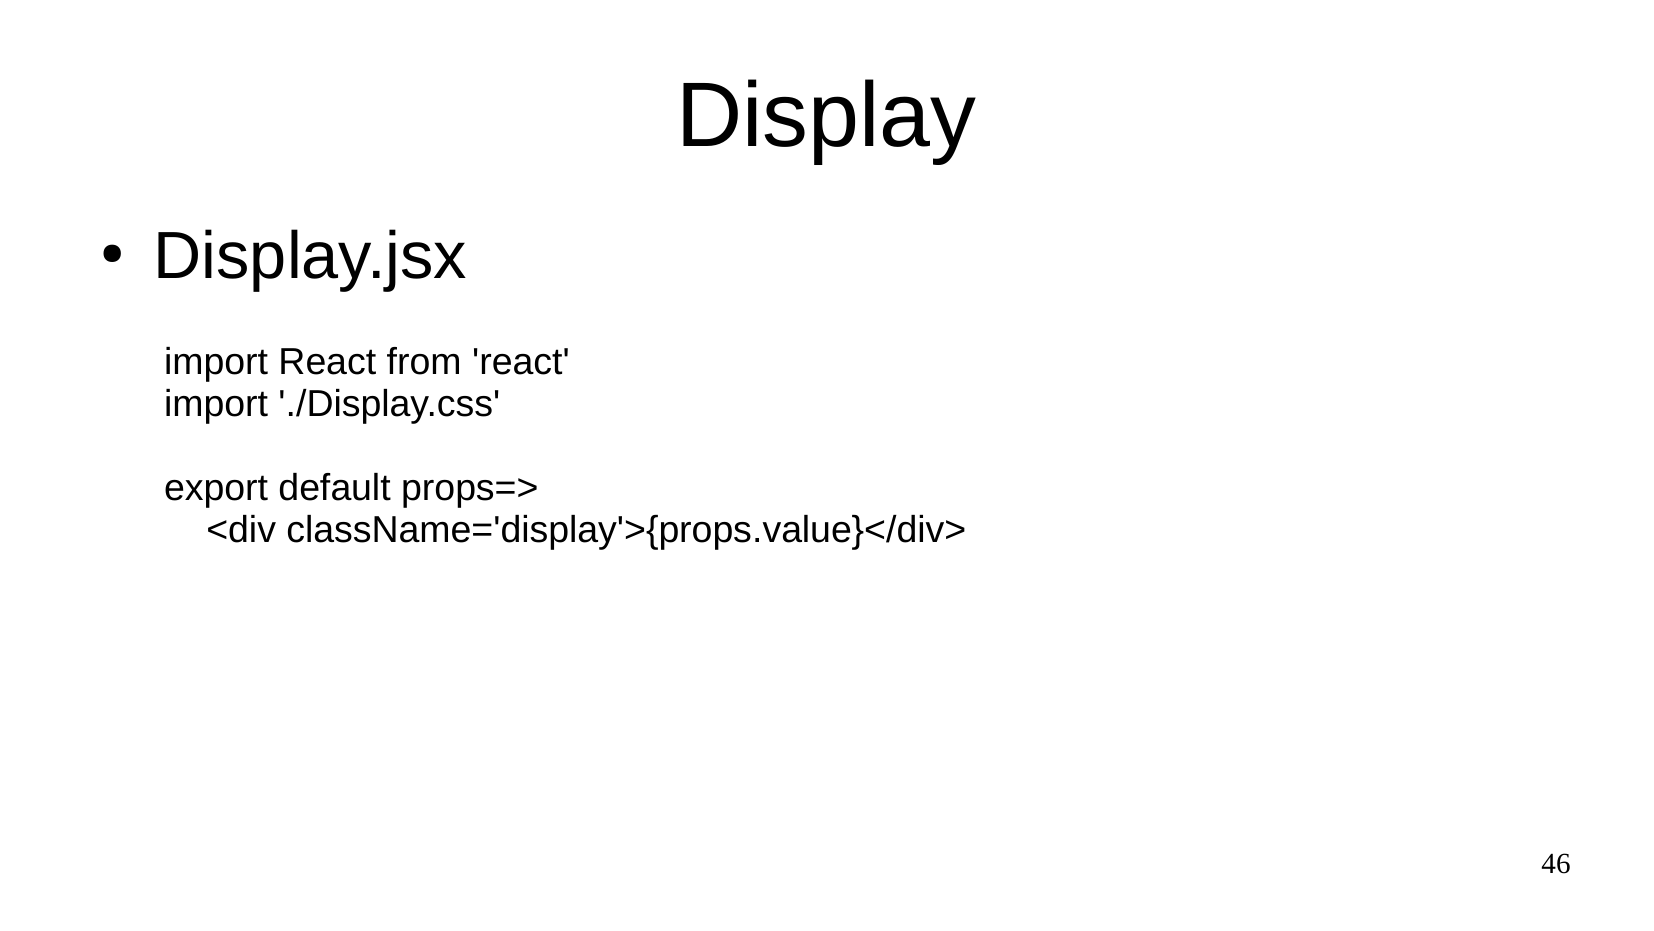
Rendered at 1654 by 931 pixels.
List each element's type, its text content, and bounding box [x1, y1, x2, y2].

list Display.jsx [82, 217, 1571, 758]
title Display [82, 37, 1571, 193]
text_box import React from 'react' import './Display.css' export default props=> <div className='display'>{props.value}</div> [149, 332, 1246, 558]
